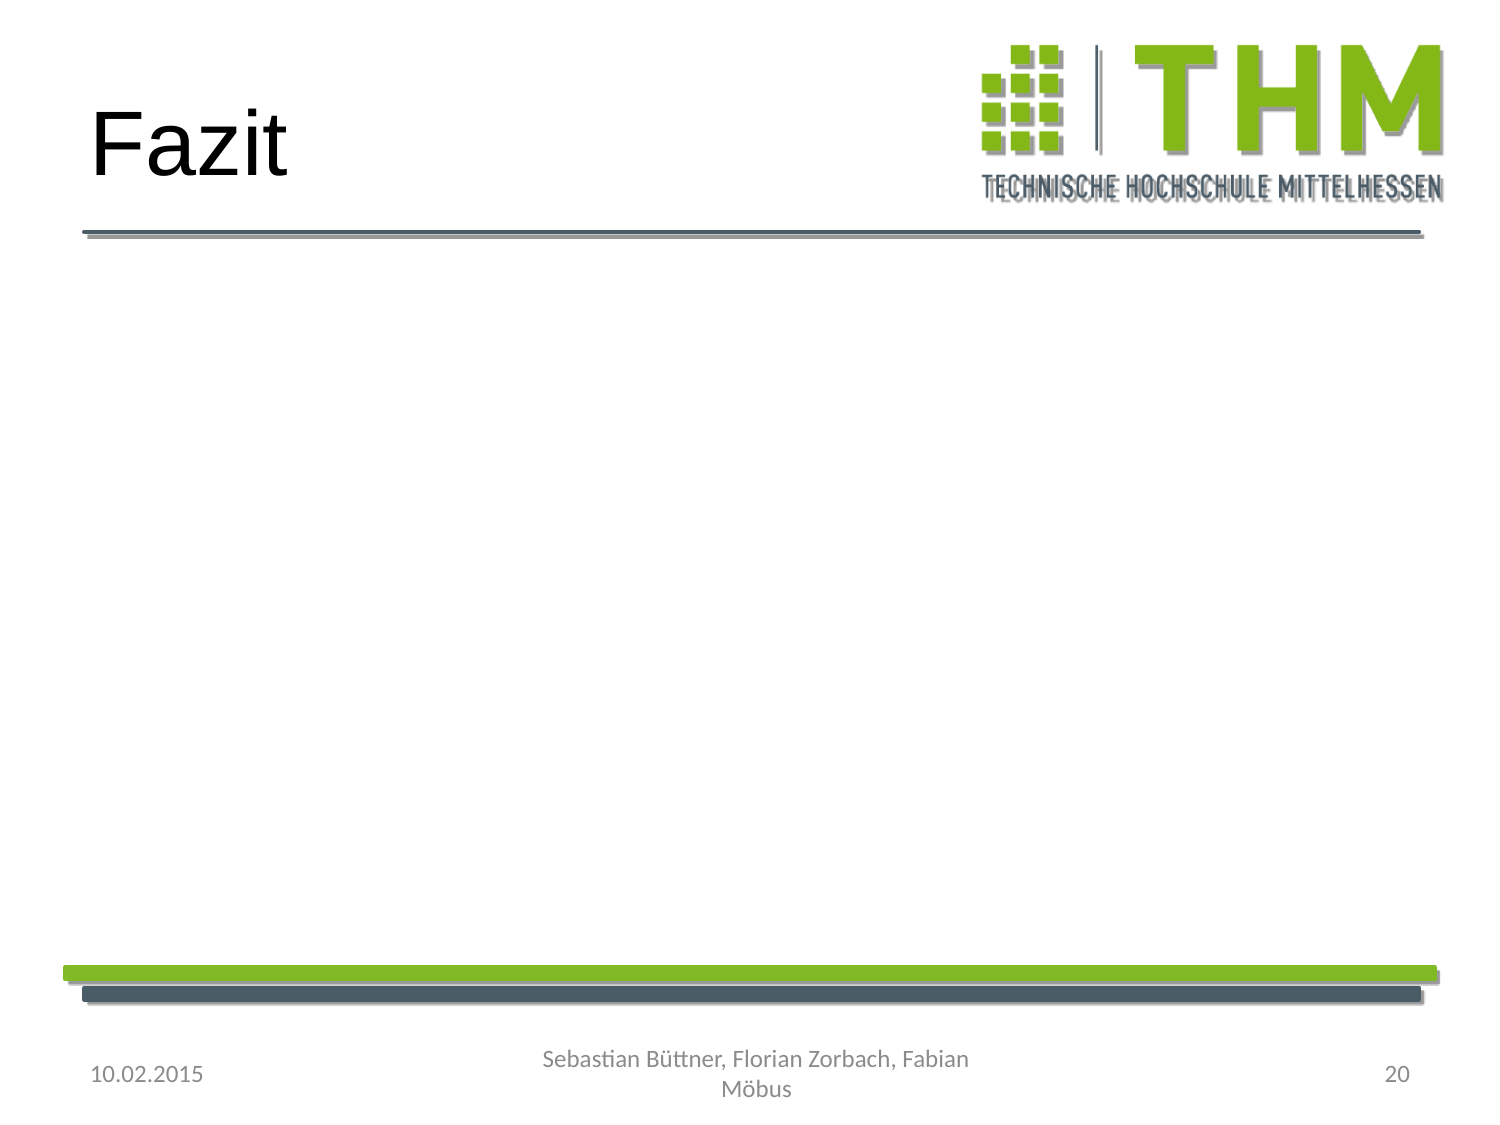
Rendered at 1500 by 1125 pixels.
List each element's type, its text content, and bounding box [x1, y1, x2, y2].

picture [974, 30, 1448, 208]
text_box Sebastian Büttner, Florian Zorbach, Fabian Möbus [490, 1042, 1023, 1103]
text_box 10.02.2015 [74, 1042, 425, 1103]
text_box Fazit [75, 45, 1425, 233]
text_box <number> [1074, 1042, 1425, 1103]
